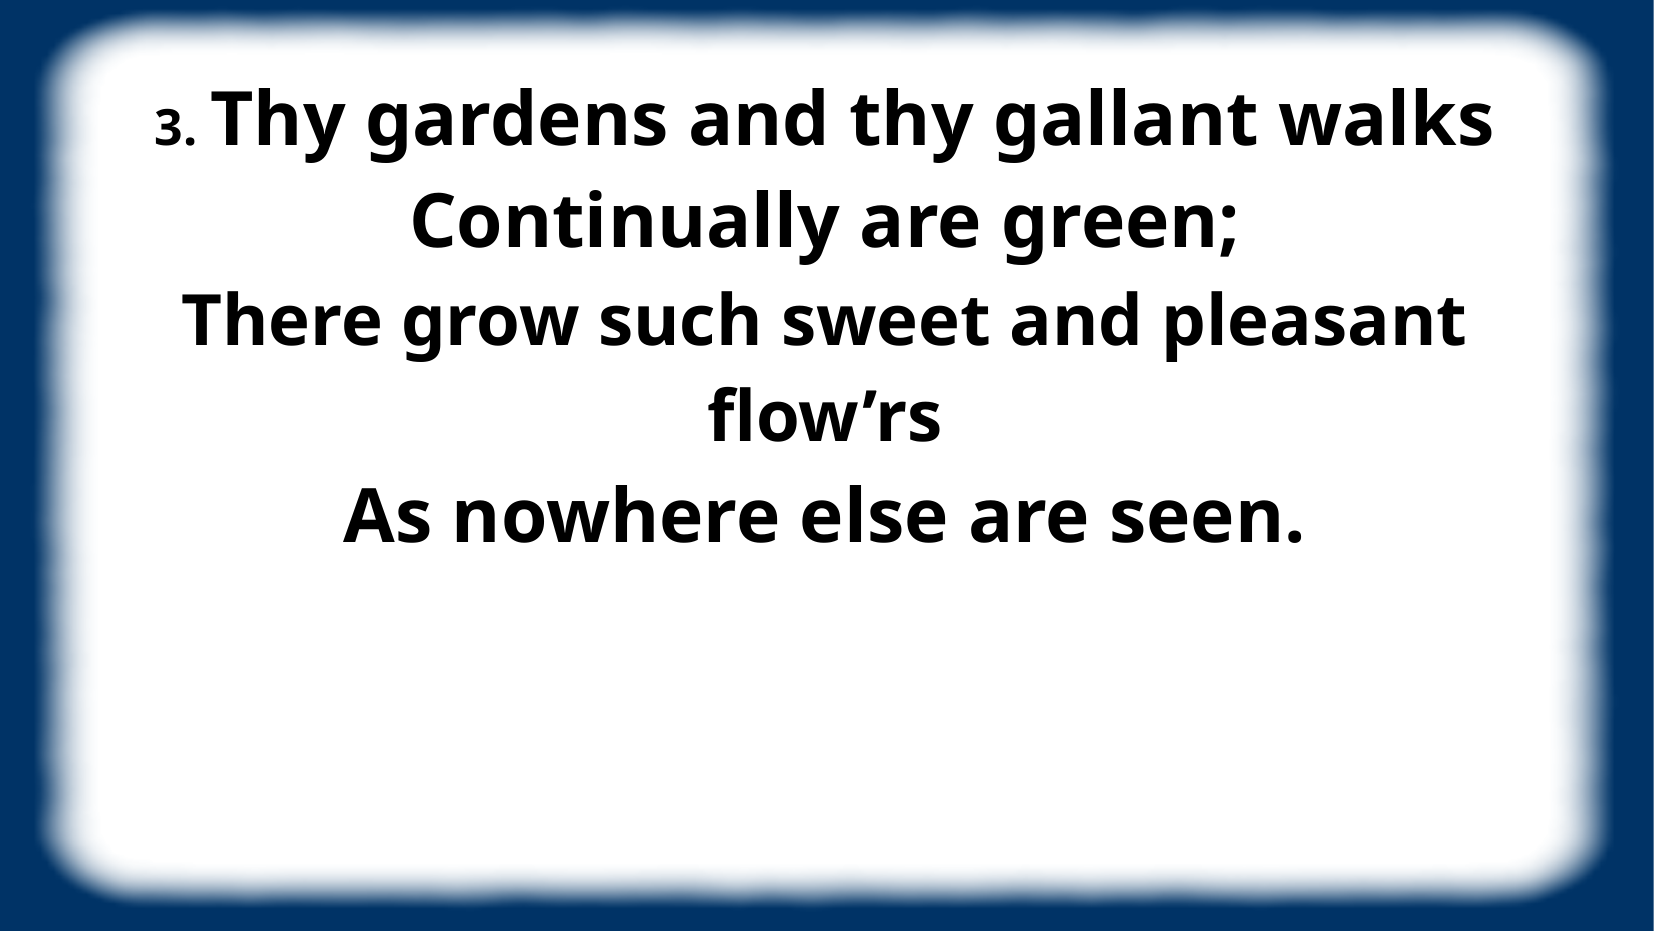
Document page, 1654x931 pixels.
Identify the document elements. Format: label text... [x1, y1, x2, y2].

picture [0, 0, 1654, 931]
text_box 3. Thy gardens and thy gallant walks Continually are green; There grow such sweet and pleasant flow’rs As nowhere else are seen. [75, 57, 1576, 466]
